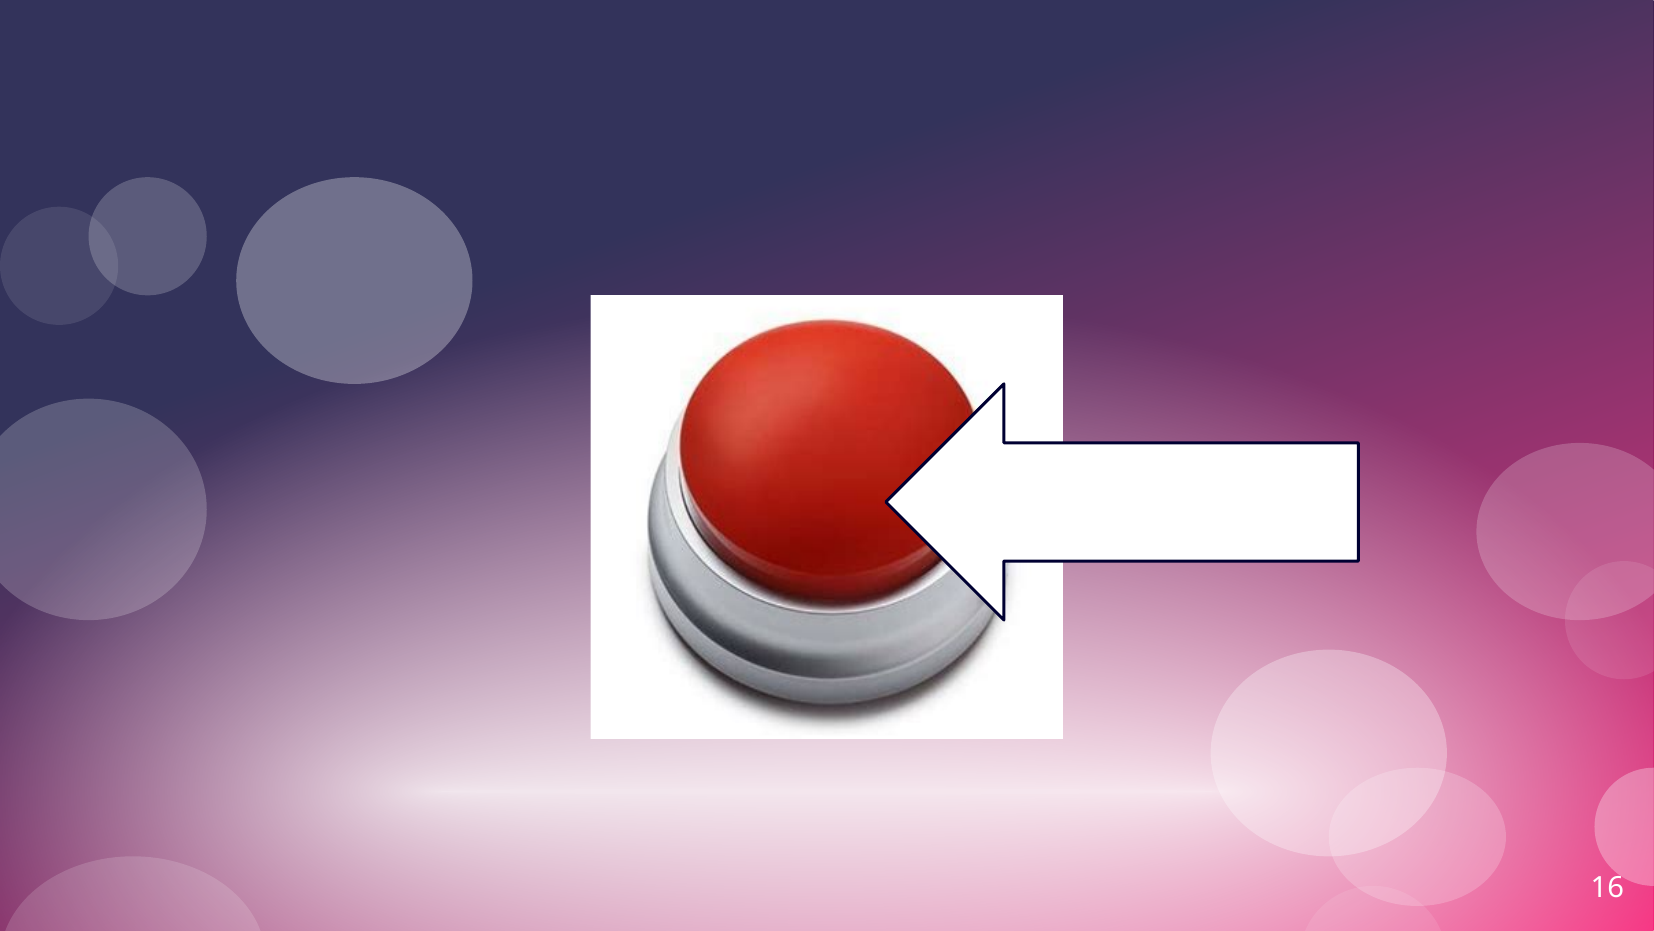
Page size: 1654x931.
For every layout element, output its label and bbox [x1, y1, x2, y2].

picture [590, 295, 1063, 739]
text_box [885, 383, 1359, 621]
